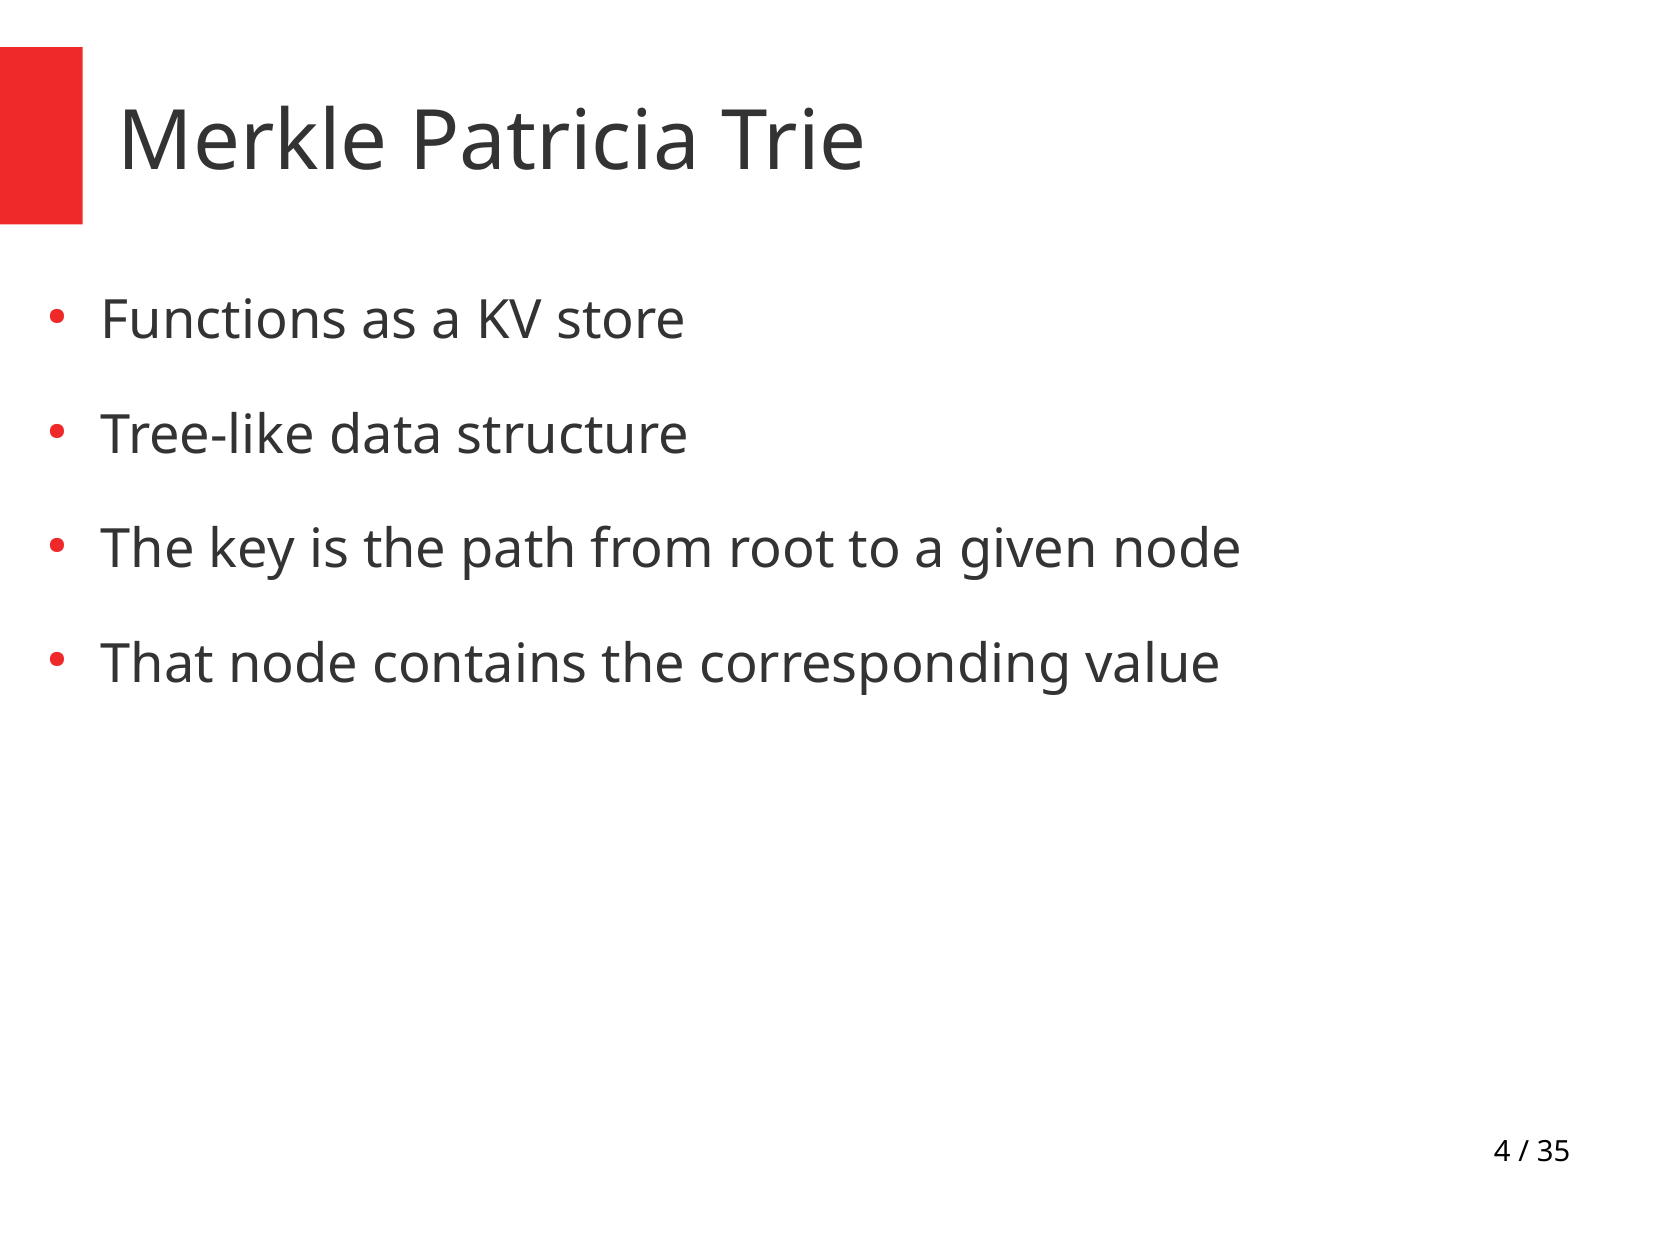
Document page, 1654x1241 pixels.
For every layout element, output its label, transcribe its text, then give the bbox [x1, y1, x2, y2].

list Functions as a KV store Tree-like data structure The key is the path from root to a given node That node contains the corresponding value [29, 270, 1620, 1096]
title Merkle Patricia Trie [117, 33, 1571, 241]
